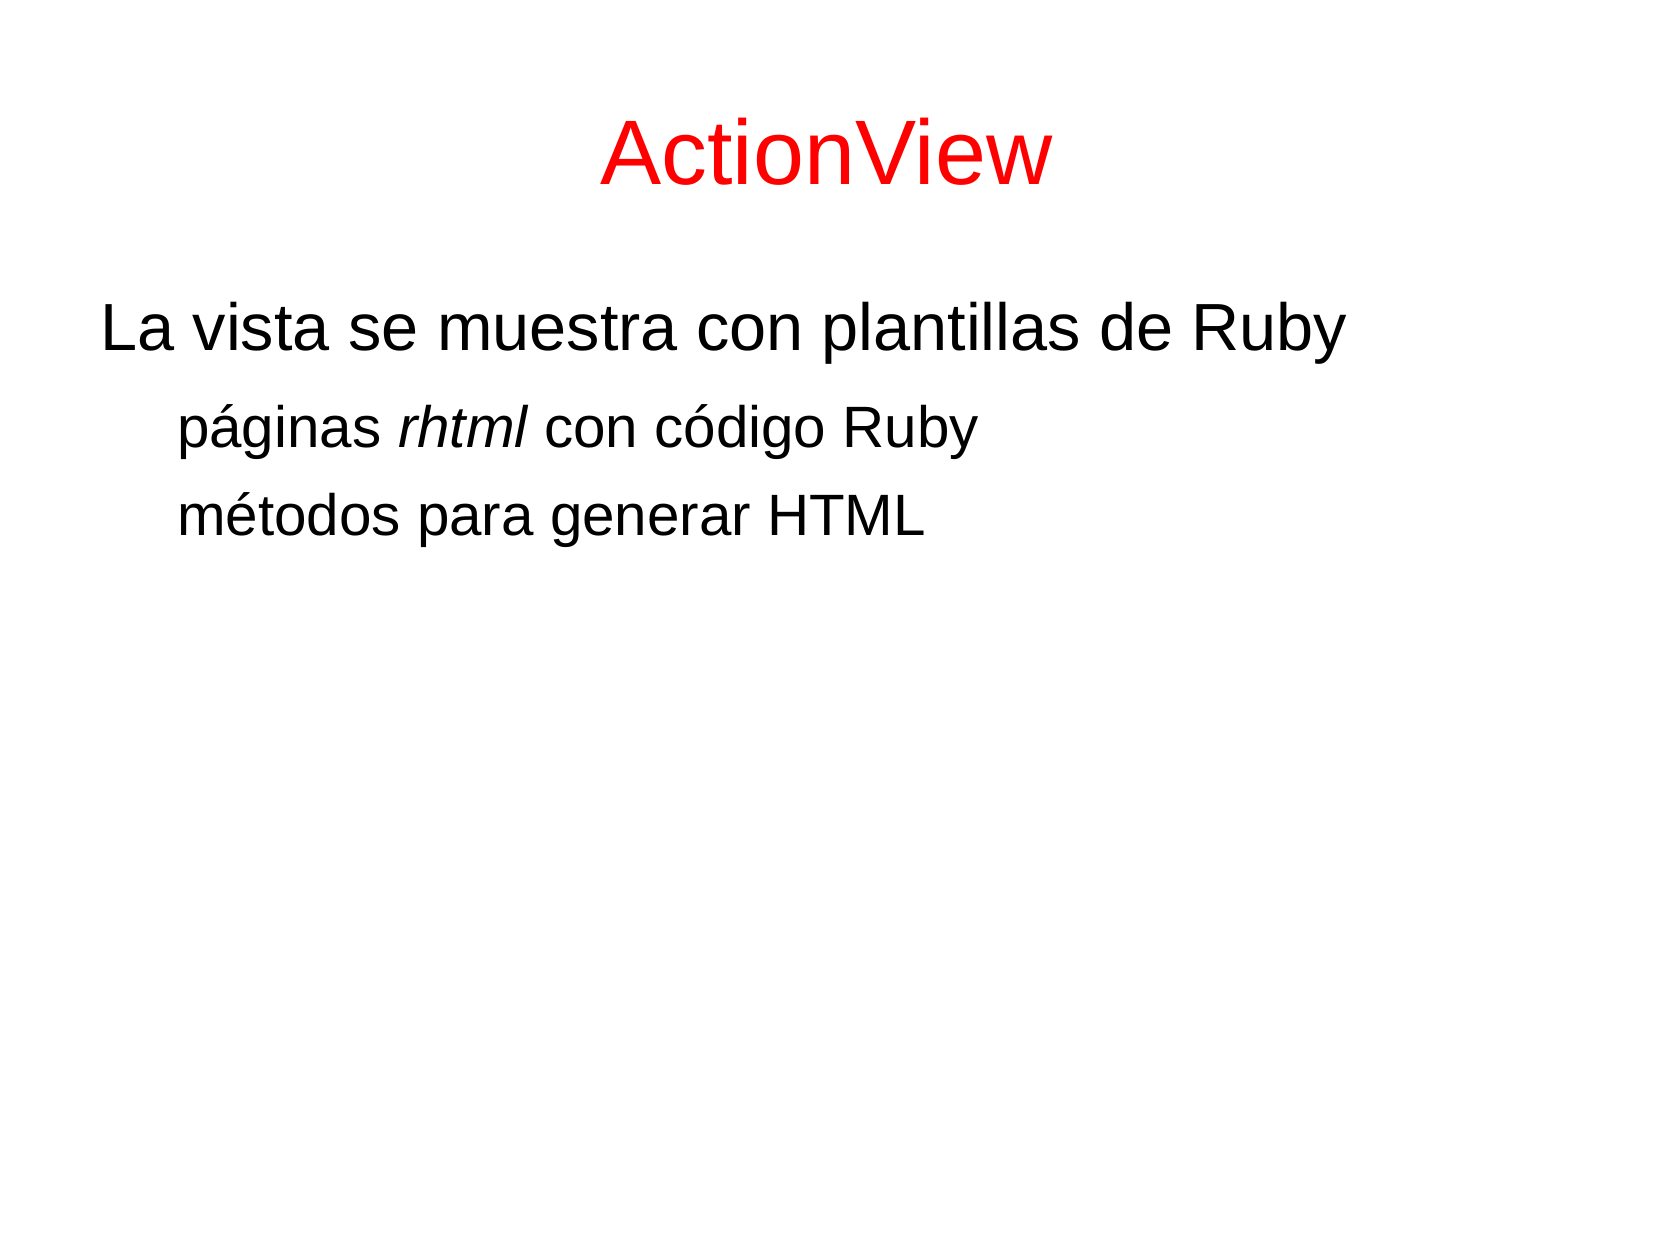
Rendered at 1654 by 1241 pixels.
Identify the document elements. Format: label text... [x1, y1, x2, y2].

title ActionView [82, 49, 1571, 257]
list La vista se muestra con plantillas de Ruby páginas rhtml con código Ruby métodos para generar HTML [82, 290, 1571, 1109]
